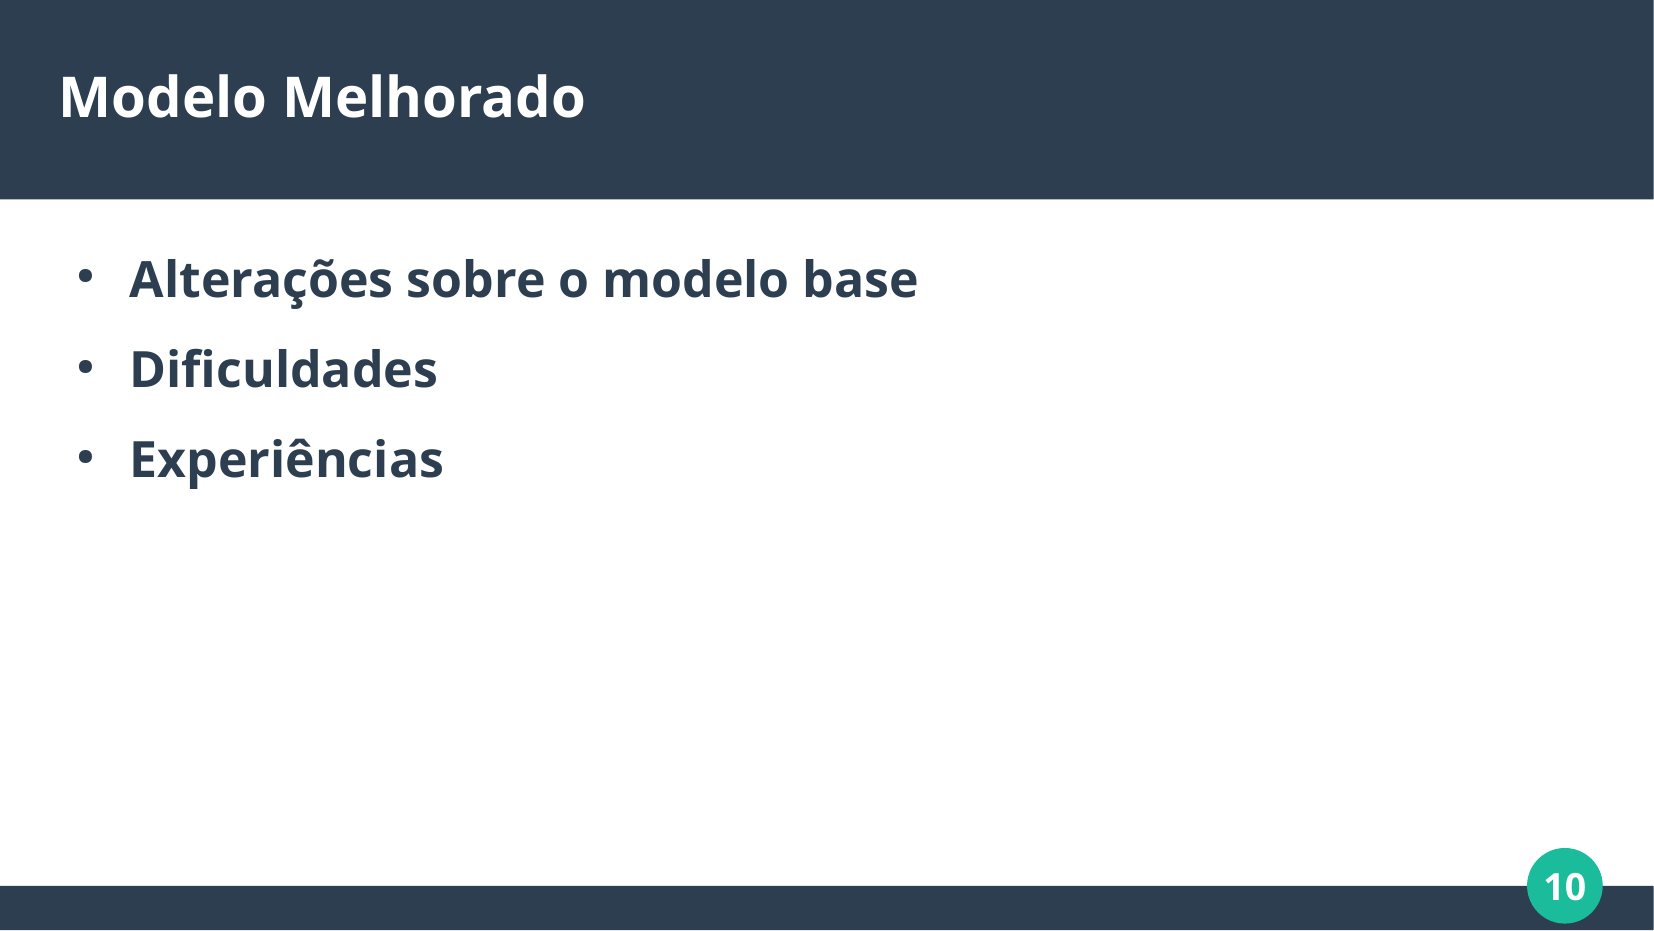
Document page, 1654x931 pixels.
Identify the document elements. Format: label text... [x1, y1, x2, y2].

title Modelo Melhorado [58, 36, 1595, 155]
list Alterações sobre o modelo base Dificuldades Experiências [58, 243, 1595, 864]
